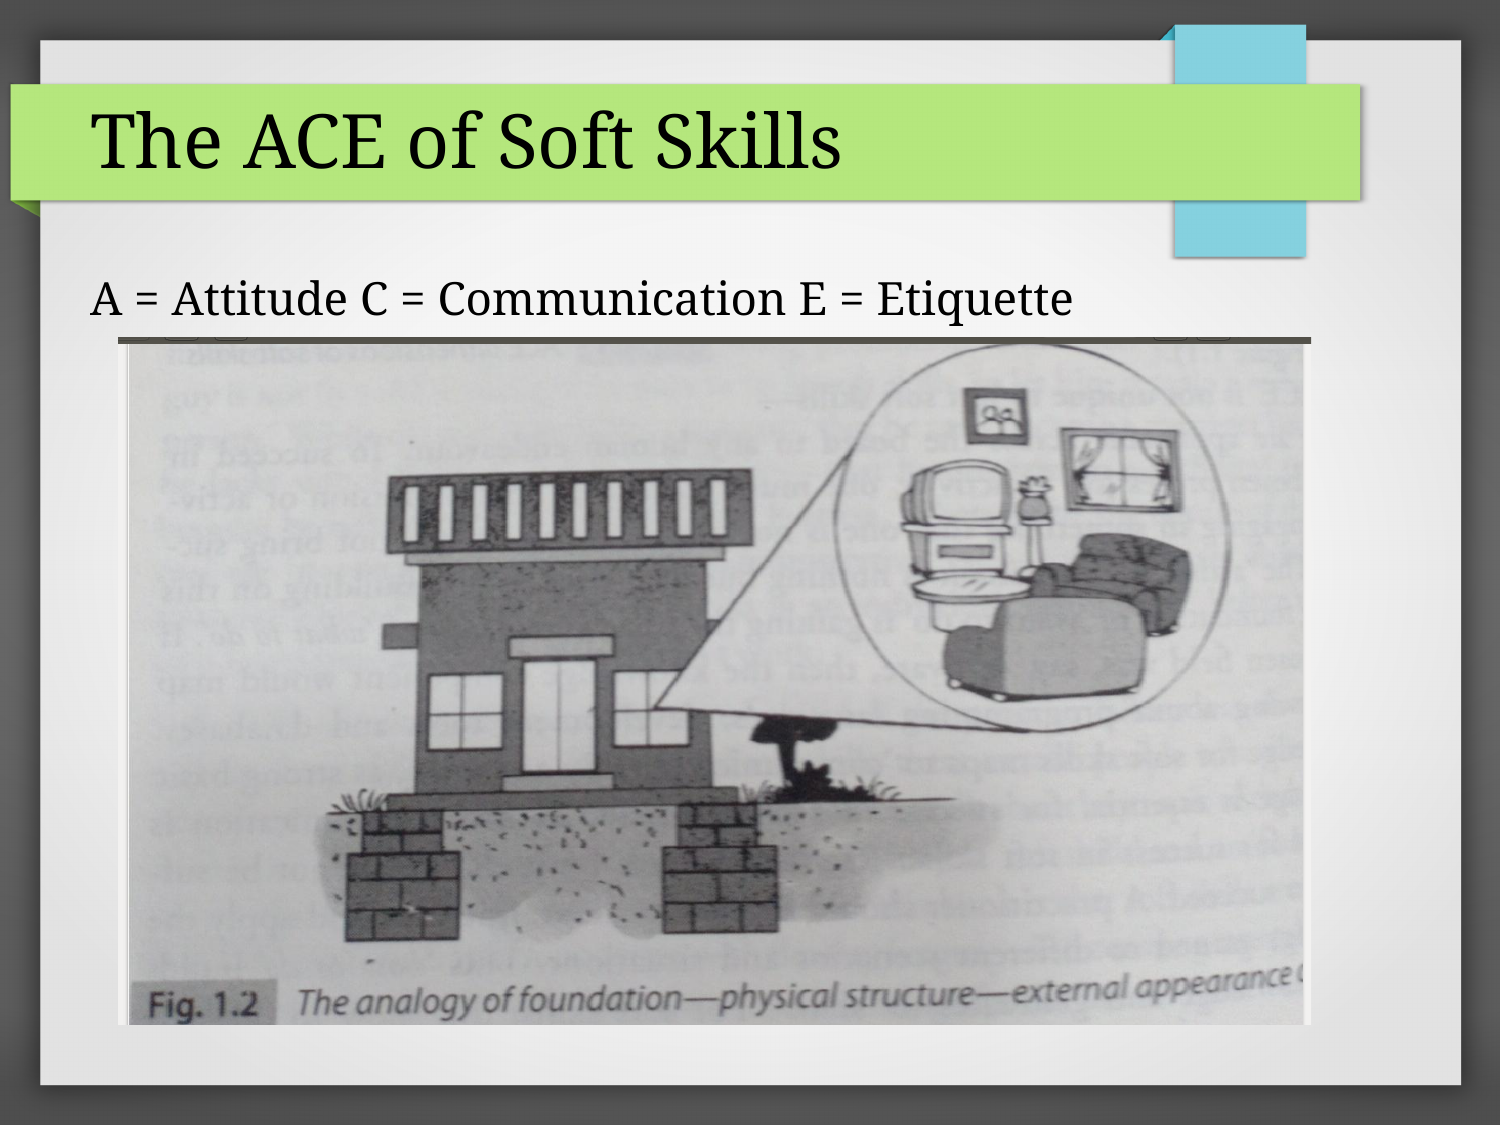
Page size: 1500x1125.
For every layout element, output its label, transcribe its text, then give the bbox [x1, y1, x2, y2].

title The ACE of Soft Skills [75, 45, 1425, 233]
list A = Attitude C = Communication E = Etiquette [75, 262, 1425, 1005]
picture [0, 0, 1500, 1125]
